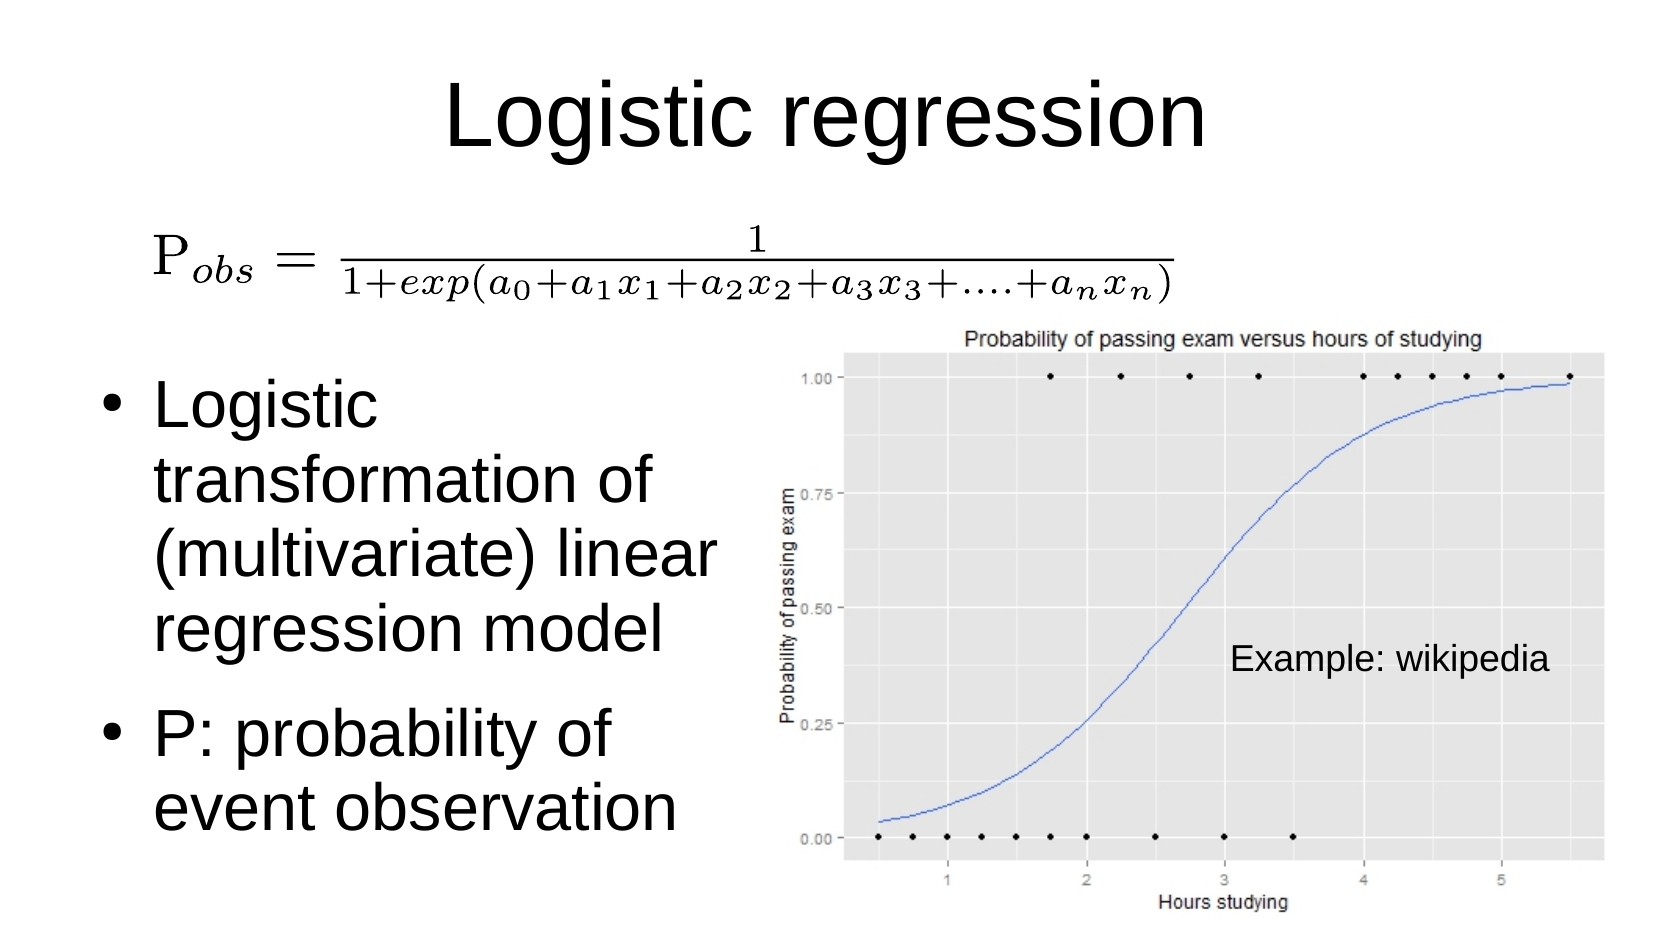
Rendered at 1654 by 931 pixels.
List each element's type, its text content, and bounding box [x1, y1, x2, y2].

text_box Example: wikipedia [1215, 630, 1565, 687]
title Logistic regression [82, 37, 1571, 193]
picture [755, 292, 1636, 931]
list Logistic transformation of (multivariate) linear regression model P: probability of event observation [82, 262, 736, 886]
text_box [151, 225, 1175, 304]
